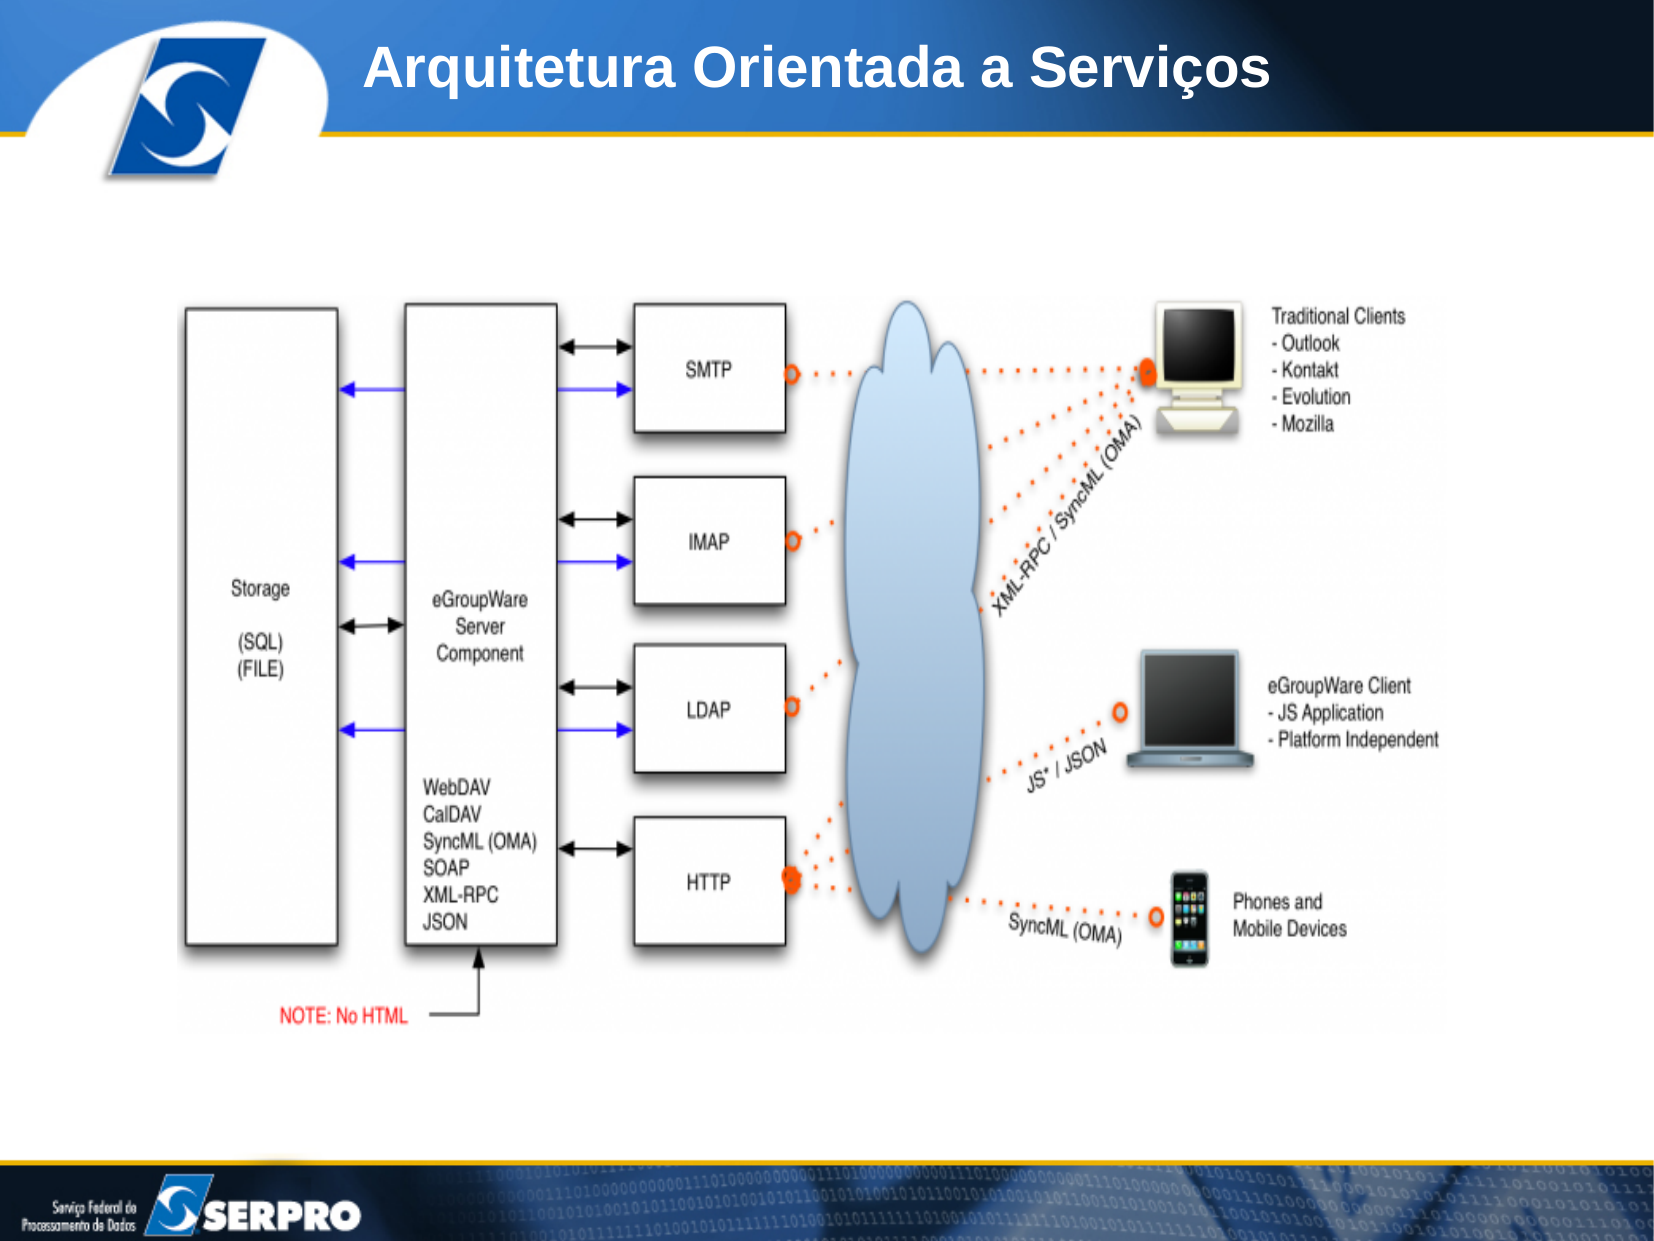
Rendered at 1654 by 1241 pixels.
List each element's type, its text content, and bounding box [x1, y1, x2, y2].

picture [0, 0, 1654, 1241]
title Arquitetura Orientada a Serviços [362, 32, 1604, 102]
